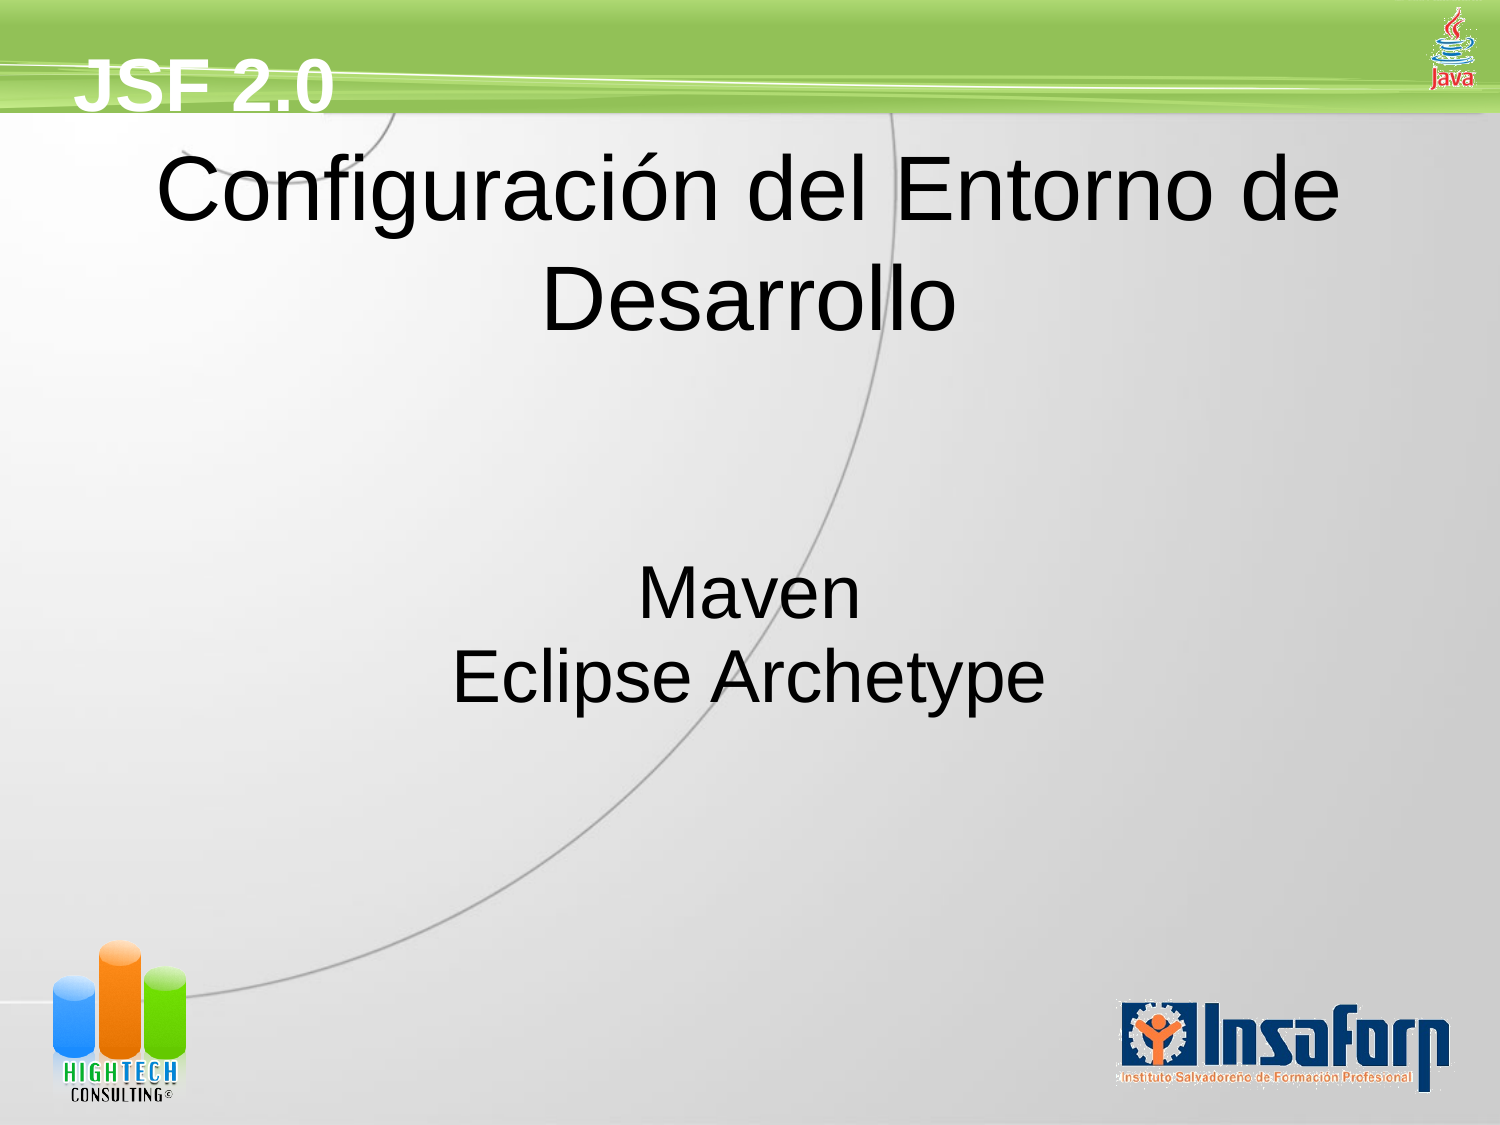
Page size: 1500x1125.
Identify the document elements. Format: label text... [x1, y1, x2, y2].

text_box Configuración del Entorno de Desarrollo [75, 136, 1425, 263]
picture [0, 0, 1500, 1125]
subtitle Maven Eclipse Archetype [75, 263, 1425, 1006]
text_box JSF 2.0 [58, 29, 473, 129]
